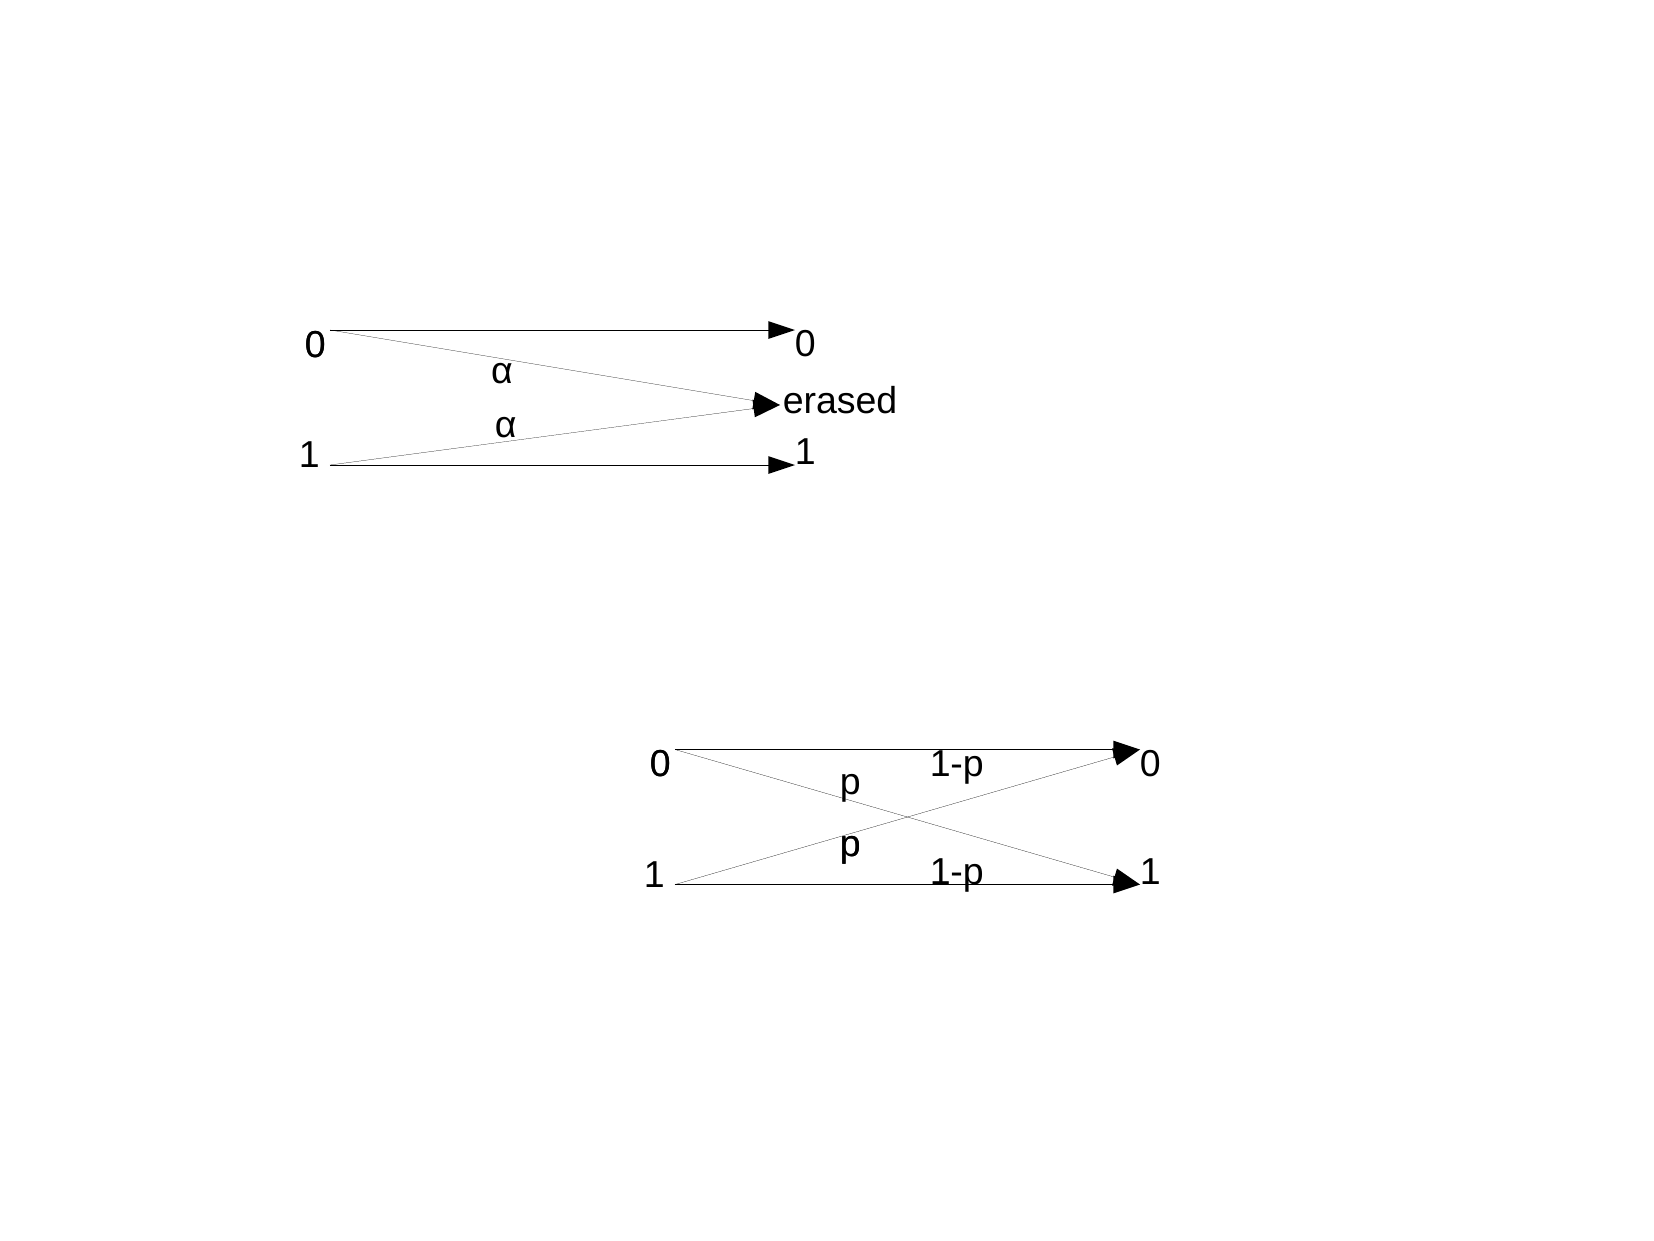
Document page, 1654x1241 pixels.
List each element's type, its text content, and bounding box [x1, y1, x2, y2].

text_box α [476, 341, 544, 399]
text_box 0 [289, 315, 342, 415]
text_box 0 [780, 315, 961, 373]
text_box 0 [634, 735, 687, 835]
text_box 1-p [915, 843, 1006, 942]
text_box erased [768, 372, 949, 430]
text_box 1 [629, 845, 681, 945]
text_box α [480, 395, 547, 453]
text_box 1 [284, 426, 336, 526]
text_box 1 [1125, 842, 1306, 900]
text_box 1 [780, 423, 961, 481]
text_box 1-p [915, 735, 1006, 796]
text_box 0 [1125, 735, 1306, 792]
text_box p [825, 815, 892, 873]
text_box p [825, 752, 892, 810]
